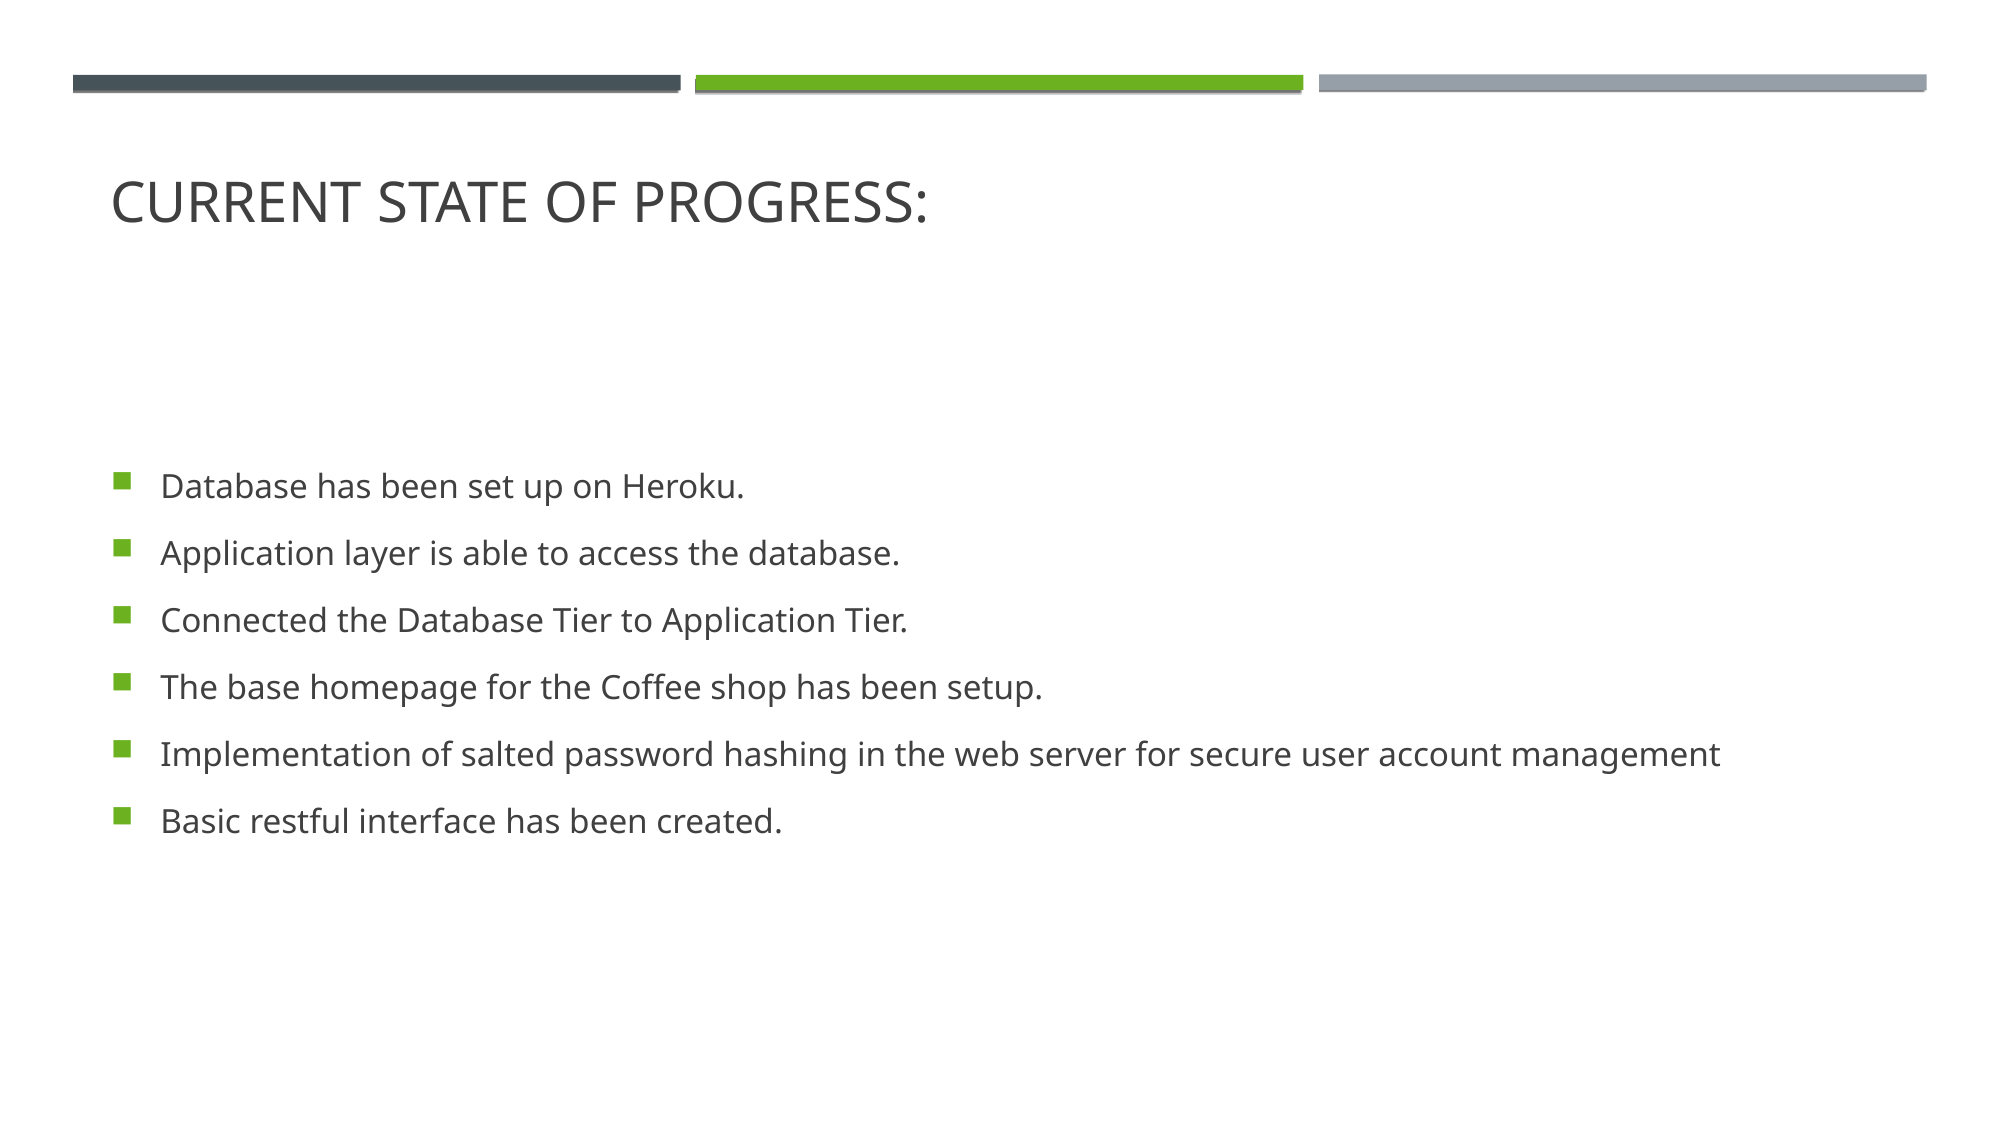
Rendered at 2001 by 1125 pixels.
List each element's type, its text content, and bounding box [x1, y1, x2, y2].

list Database has been set up on Heroku. Application layer is able to access the database. Connected the Database Tier to Application Tier. The base homepage for the Coffee shop has been setup. Implementation of salted password hashing in the web server for secure user account management Basic restful interface has been created. [95, 383, 1905, 981]
title Current State of Progress: [95, 115, 1905, 311]
